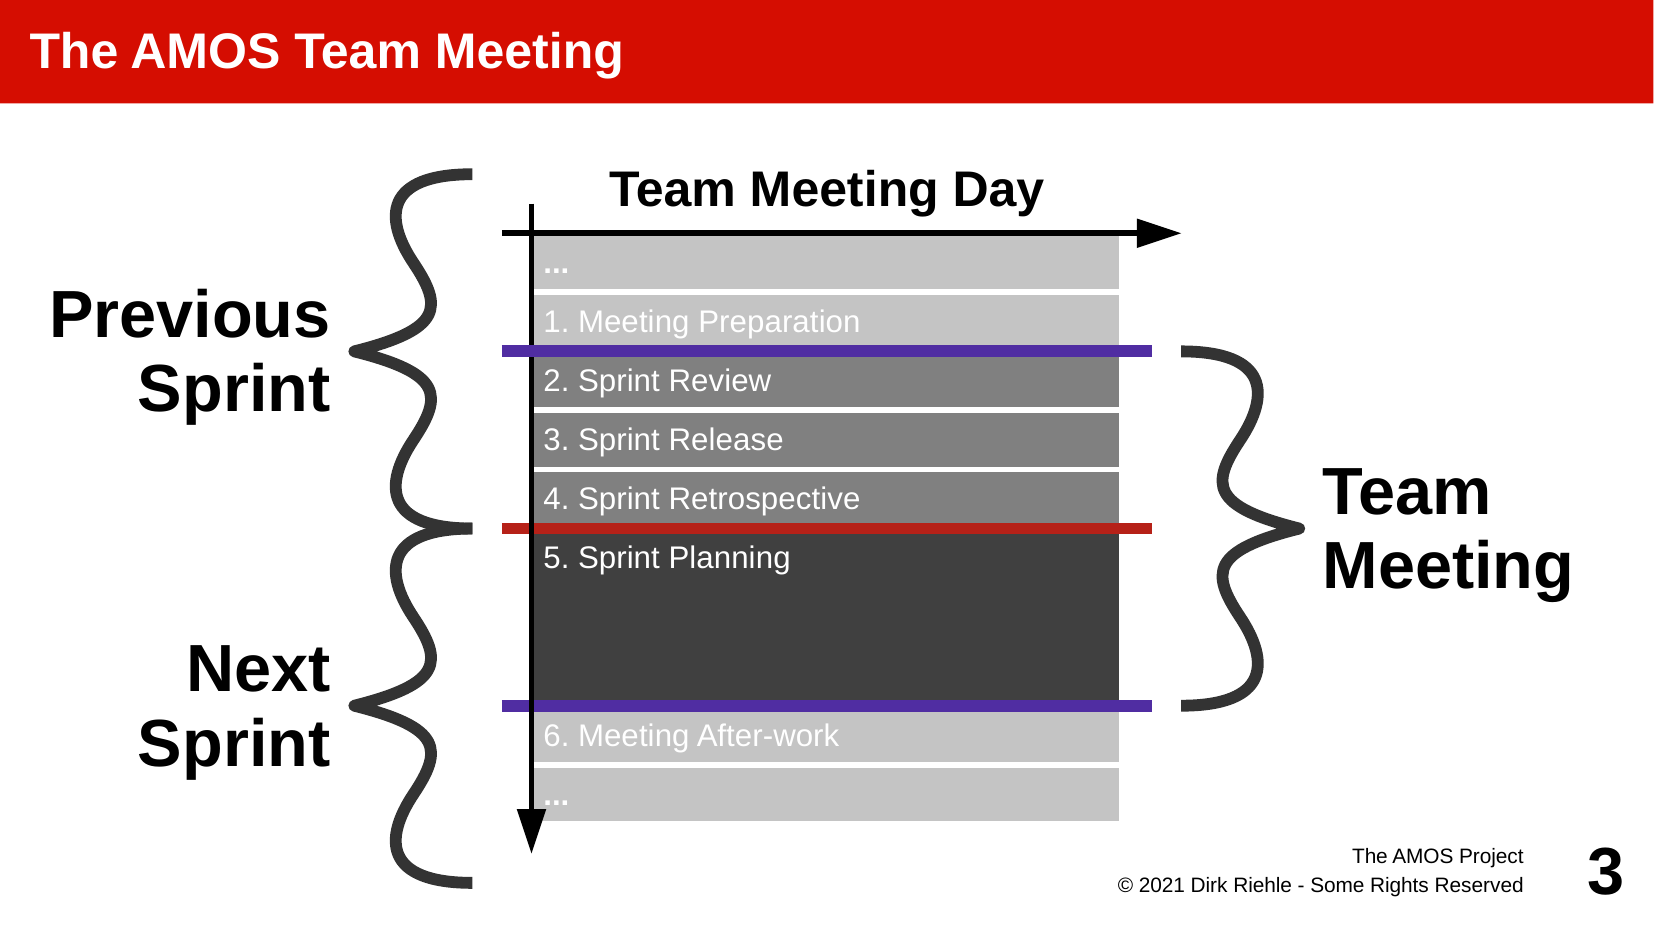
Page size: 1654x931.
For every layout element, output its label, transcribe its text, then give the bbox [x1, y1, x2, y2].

text_box 1. Meeting Preparation [534, 292, 1123, 345]
text_box ... [534, 236, 1123, 292]
text_box Previous Sprint [0, 233, 355, 470]
text_box 3. Sprint Release [534, 411, 1123, 469]
text_box 4. Sprint Retrospective [534, 469, 1123, 523]
text_box Next Sprint [0, 587, 355, 824]
text_box 6. Meeting After-work [534, 712, 1123, 765]
text_box 2. Sprint Review [534, 357, 1123, 411]
text_box Team Meeting [1299, 410, 1654, 647]
text_box Team Meeting Day [531, 144, 1123, 234]
title The AMOS Team Meeting [0, 0, 1654, 104]
text_box ... [534, 765, 1123, 824]
text_box 5. Sprint Planning [534, 534, 1123, 700]
